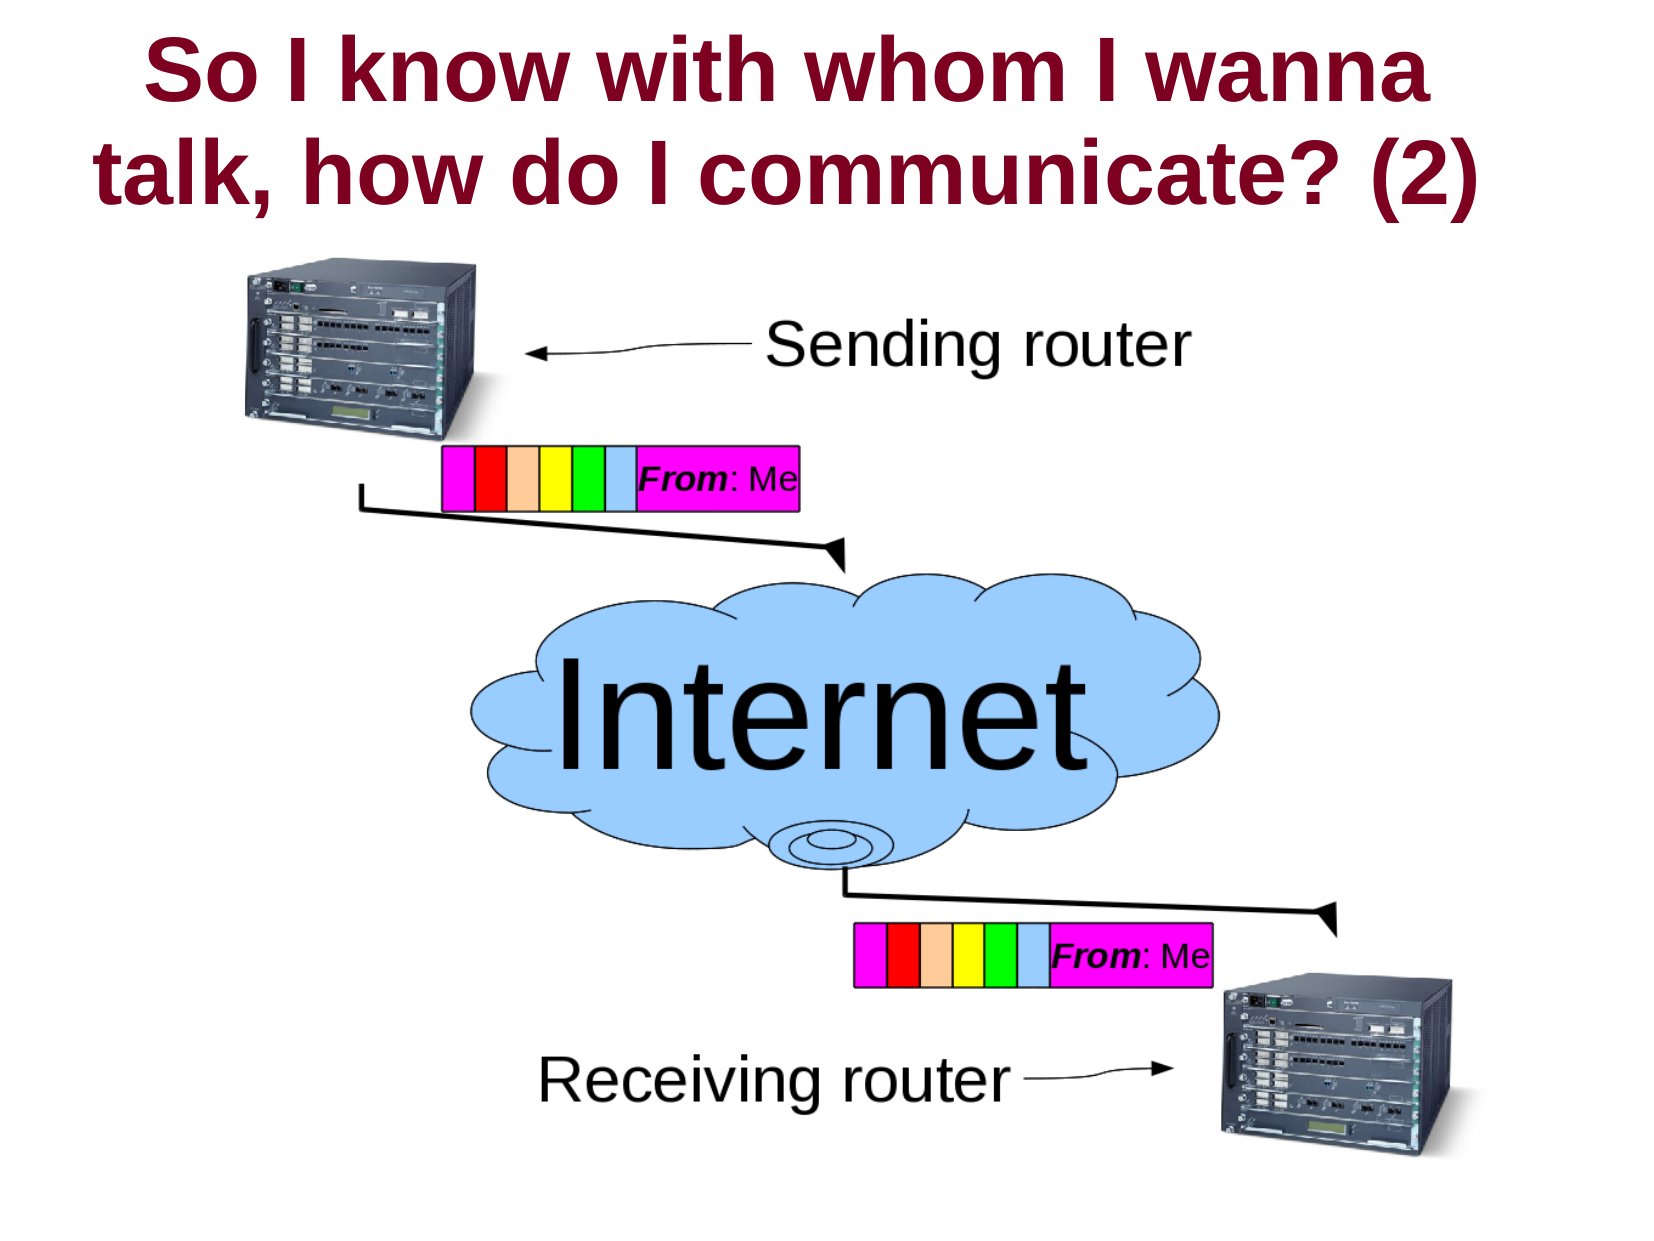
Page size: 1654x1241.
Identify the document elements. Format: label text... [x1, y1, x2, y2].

picture [0, 0, 1654, 1241]
title So I know with whom I wanna talk, how do I communicate? (2) [75, 18, 1501, 224]
